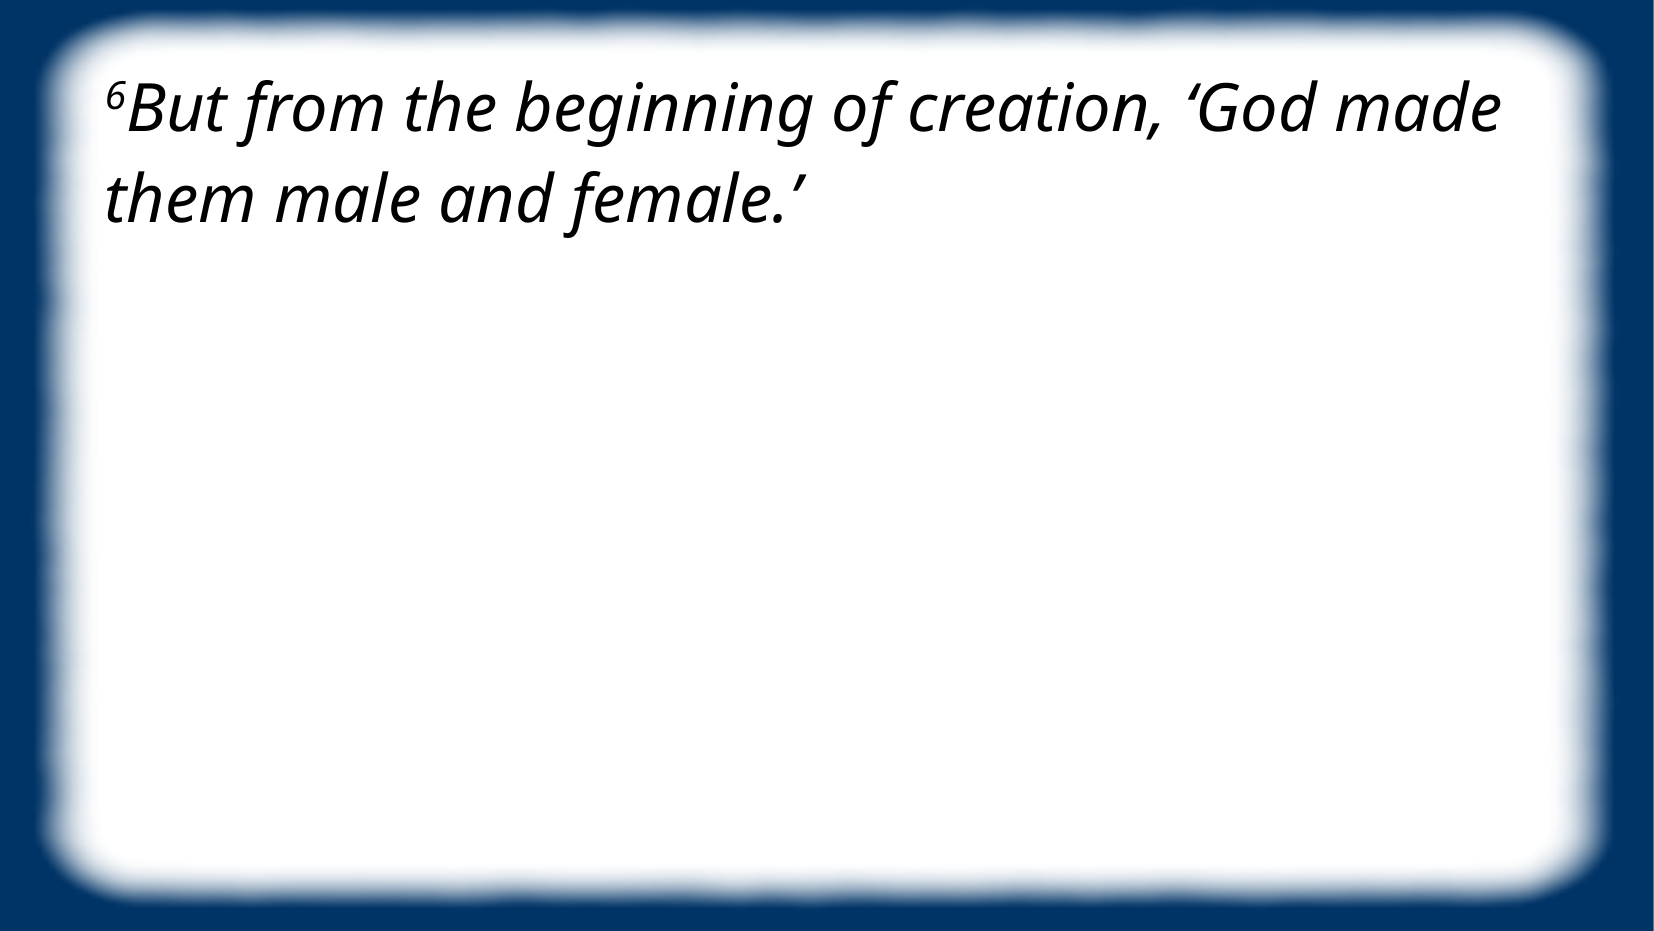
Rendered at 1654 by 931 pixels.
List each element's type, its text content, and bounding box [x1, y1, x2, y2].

text_box 6But from the beginning of creation, ‘God made them male and female.’ [90, 52, 1546, 601]
picture [0, 0, 1654, 931]
